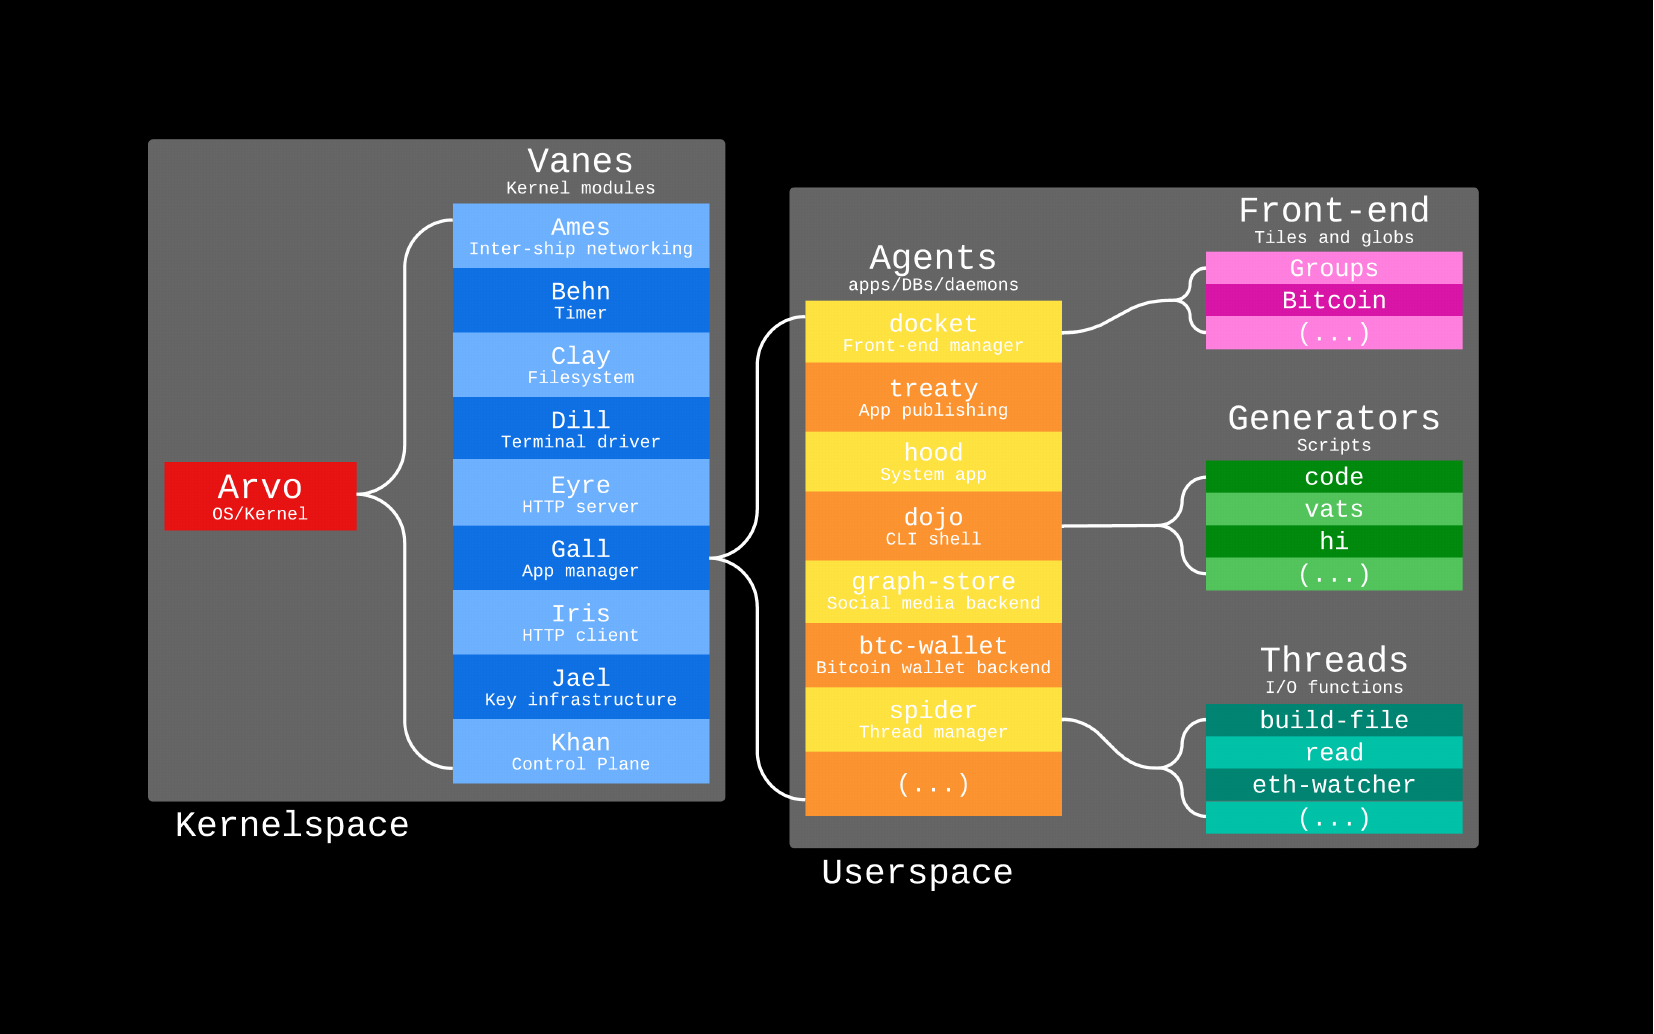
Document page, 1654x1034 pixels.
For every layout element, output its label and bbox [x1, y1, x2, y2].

picture [116, 114, 1542, 940]
